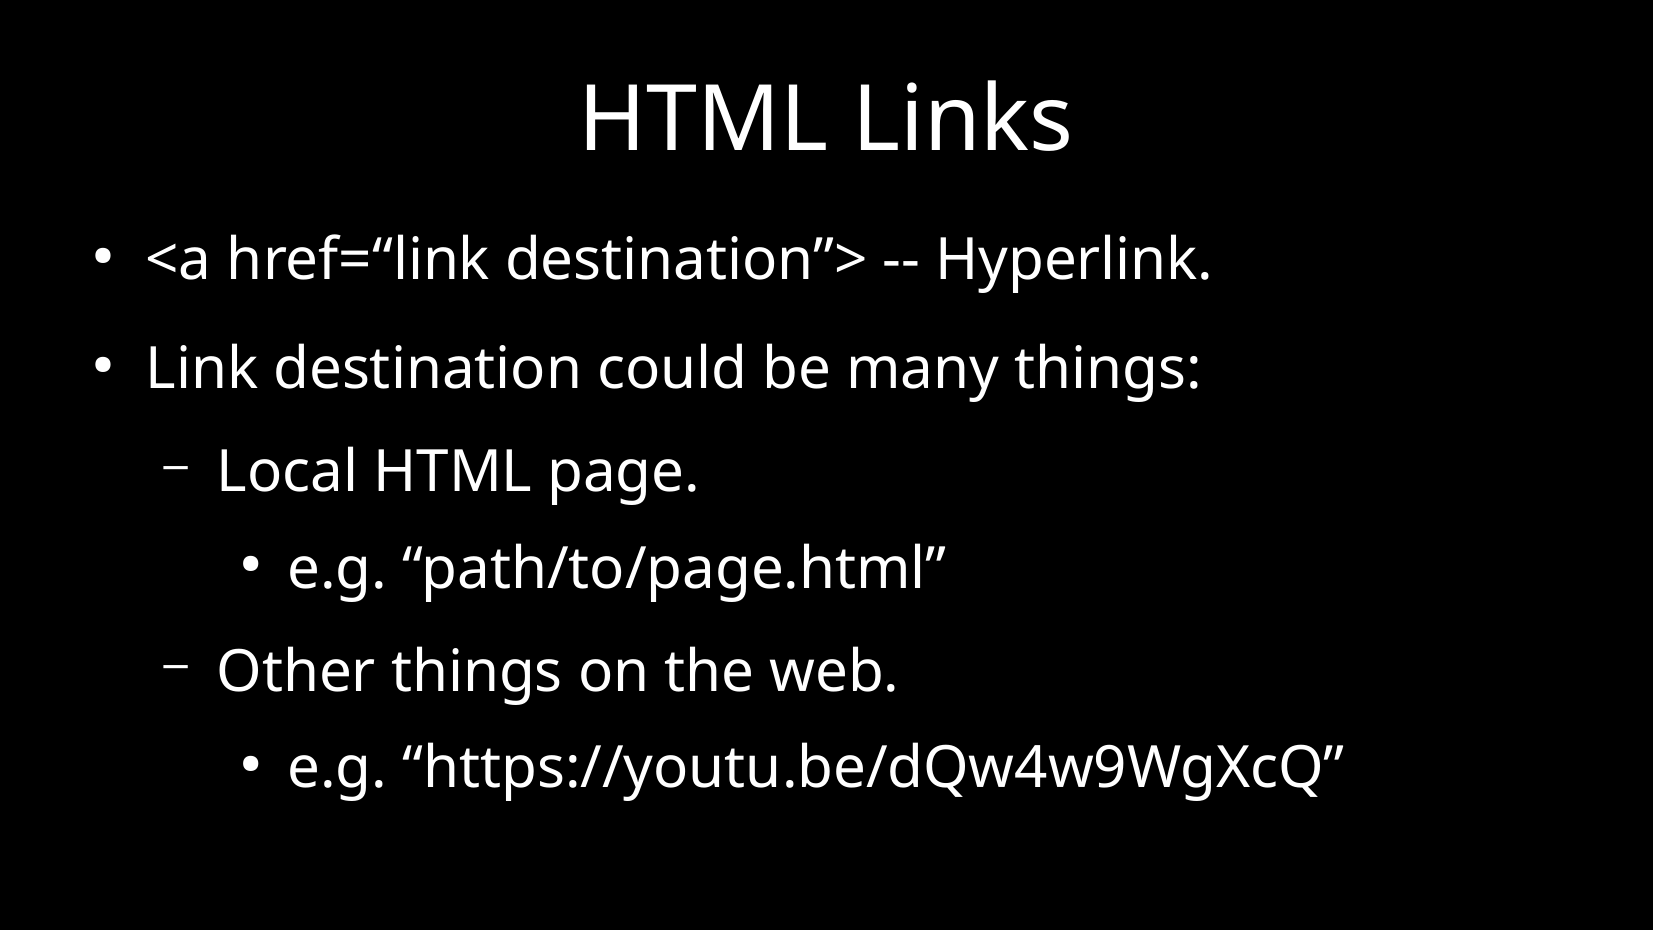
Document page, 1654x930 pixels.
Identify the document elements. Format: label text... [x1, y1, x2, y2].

title HTML Links [82, 37, 1571, 193]
list <a href=“link destination”> -- Hyperlink. Link destination could be many things: Local HTML page. e.g. “path/to/page.html” Other things on the web. e.g. “https://youtu.be/dQw4w9WgXcQ” [75, 217, 1608, 863]
